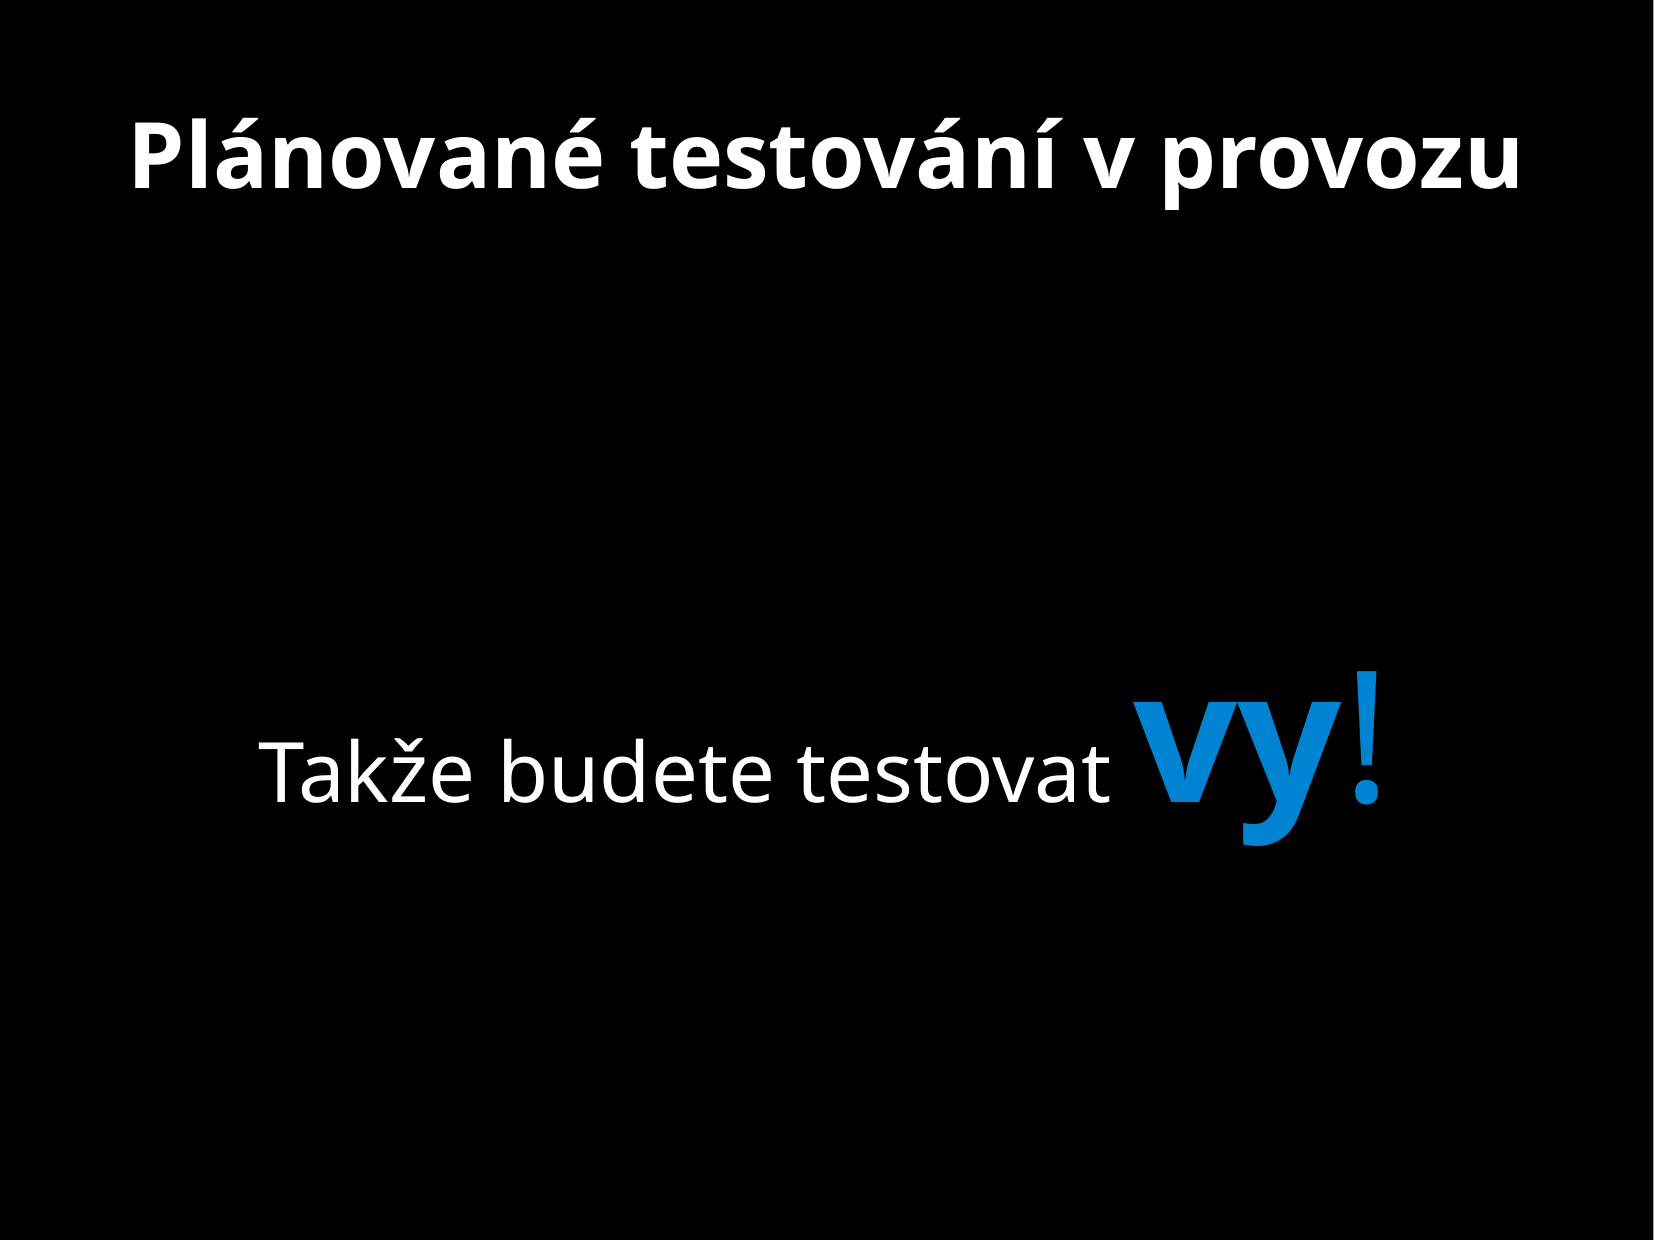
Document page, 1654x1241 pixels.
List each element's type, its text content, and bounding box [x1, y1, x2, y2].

title Plánované testování v provozu [82, 49, 1571, 257]
text_box Takže budete testovat vy! [75, 474, 1576, 707]
